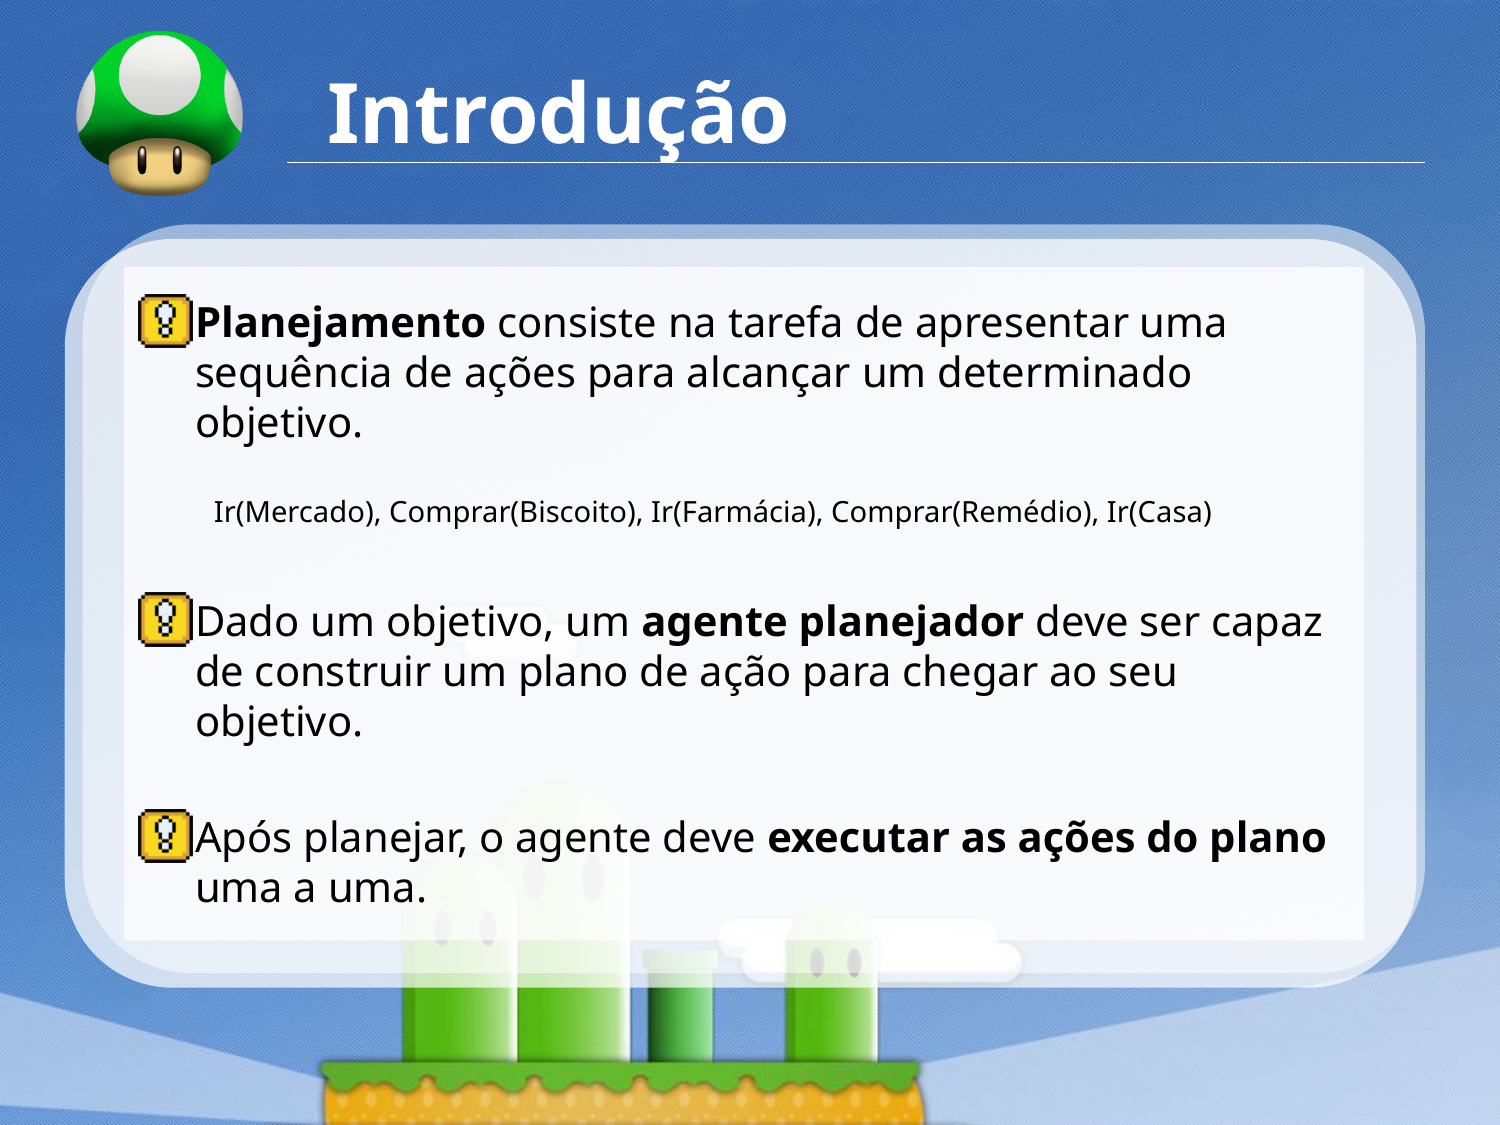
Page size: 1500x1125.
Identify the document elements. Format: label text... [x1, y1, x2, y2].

picture [0, 0, 1500, 1125]
list Planejamento consiste na tarefa de apresentar uma sequência de ações para alcançar um determinado objetivo. Ir(Mercado), Comprar(Biscoito), Ir(Farmácia), Comprar(Remédio), Ir(Casa) Dado um objetivo, um agente planejador deve ser capaz de construir um plano de ação para chegar ao seu objetivo. Após planejar, o agente deve executar as ações do plano uma a uma. [123, 267, 1365, 941]
title Introdução [312, 37, 1425, 183]
